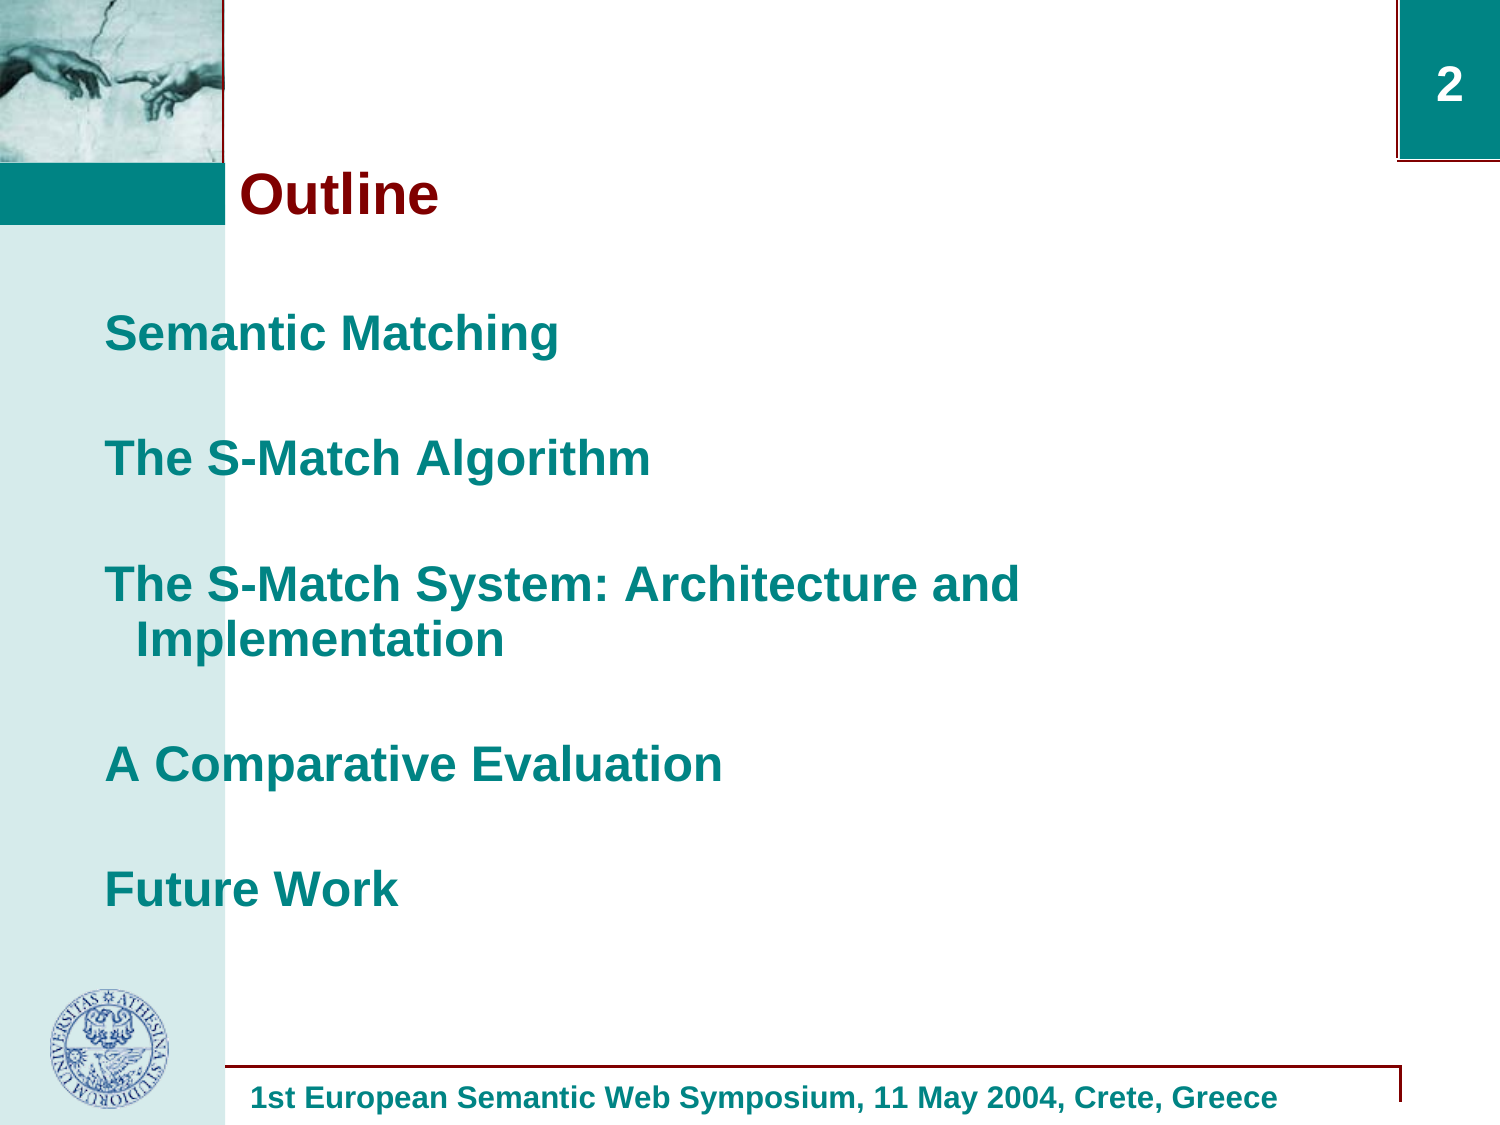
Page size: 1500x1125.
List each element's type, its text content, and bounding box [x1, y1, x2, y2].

list Semantic Matching The S-Match Algorithm The S-Match System: Architecture and Implementation A Comparative Evaluation Future Work [89, 297, 1396, 965]
picture [50, 989, 169, 1109]
picture [0, 0, 222, 162]
title Outline [224, 151, 1400, 237]
